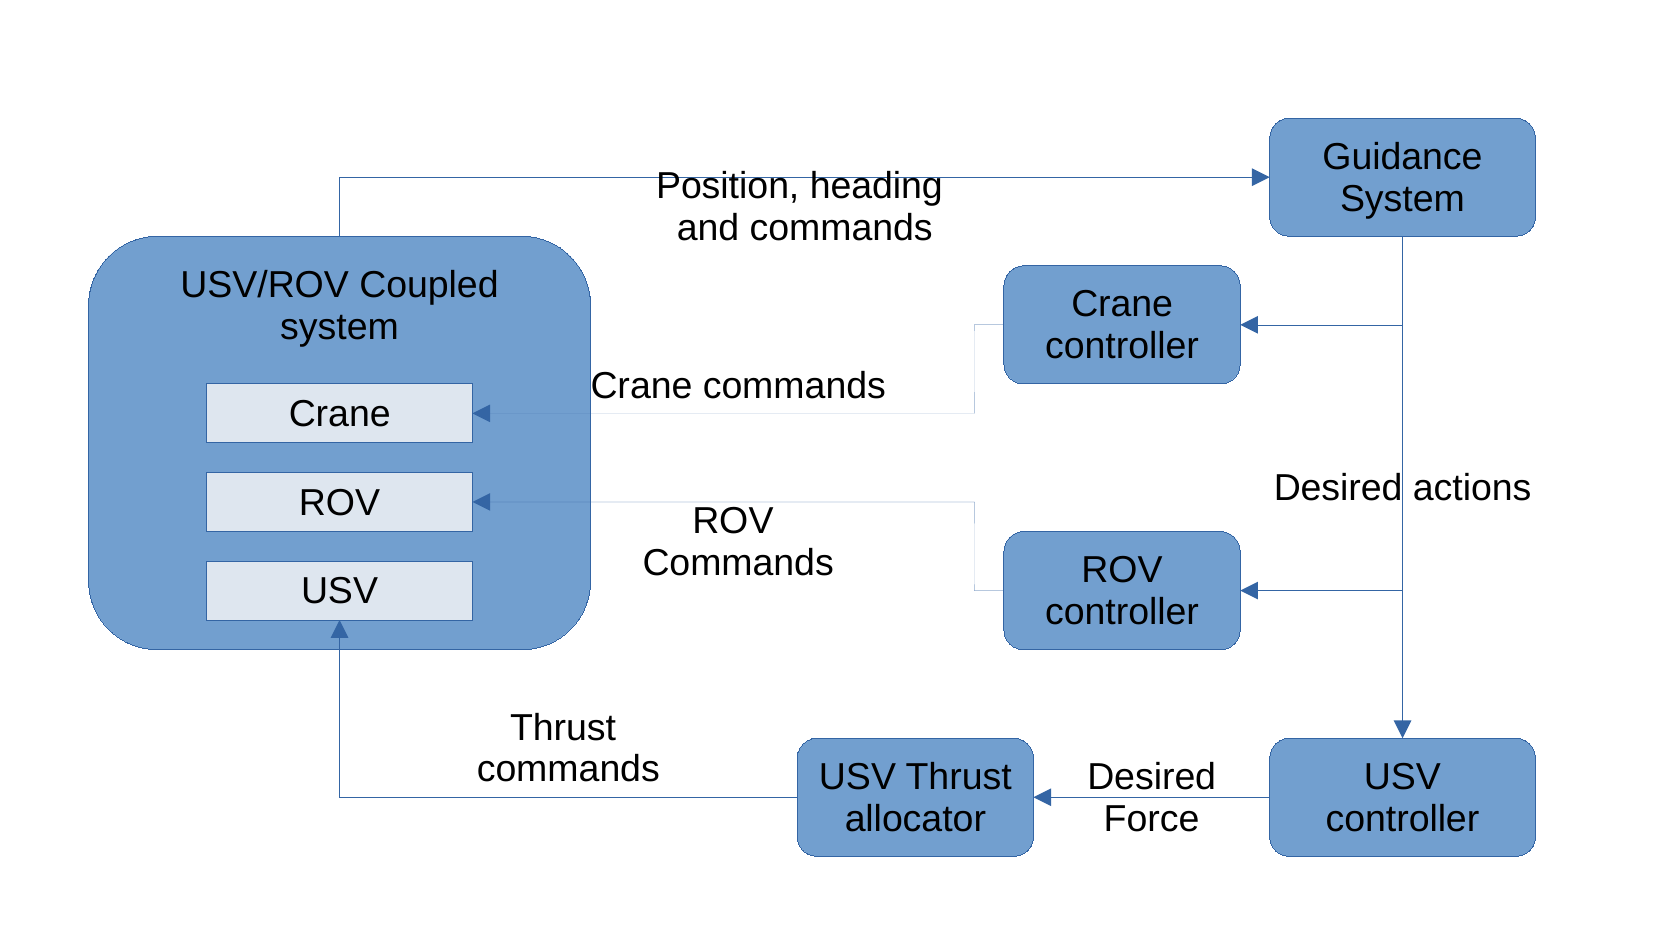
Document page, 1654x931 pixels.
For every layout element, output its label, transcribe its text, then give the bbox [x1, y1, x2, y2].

text_box USV/ROV Coupled system [88, 236, 591, 650]
text_box Crane [206, 383, 473, 443]
text_box USV [206, 561, 473, 621]
text_box USV controller [1269, 738, 1536, 857]
text_box Crane controller [1003, 265, 1241, 384]
text_box USV Thrust allocator [797, 738, 1034, 857]
text_box Guidance System [1269, 118, 1536, 237]
text_box ROV controller [1003, 531, 1241, 650]
text_box ROV [206, 472, 473, 532]
